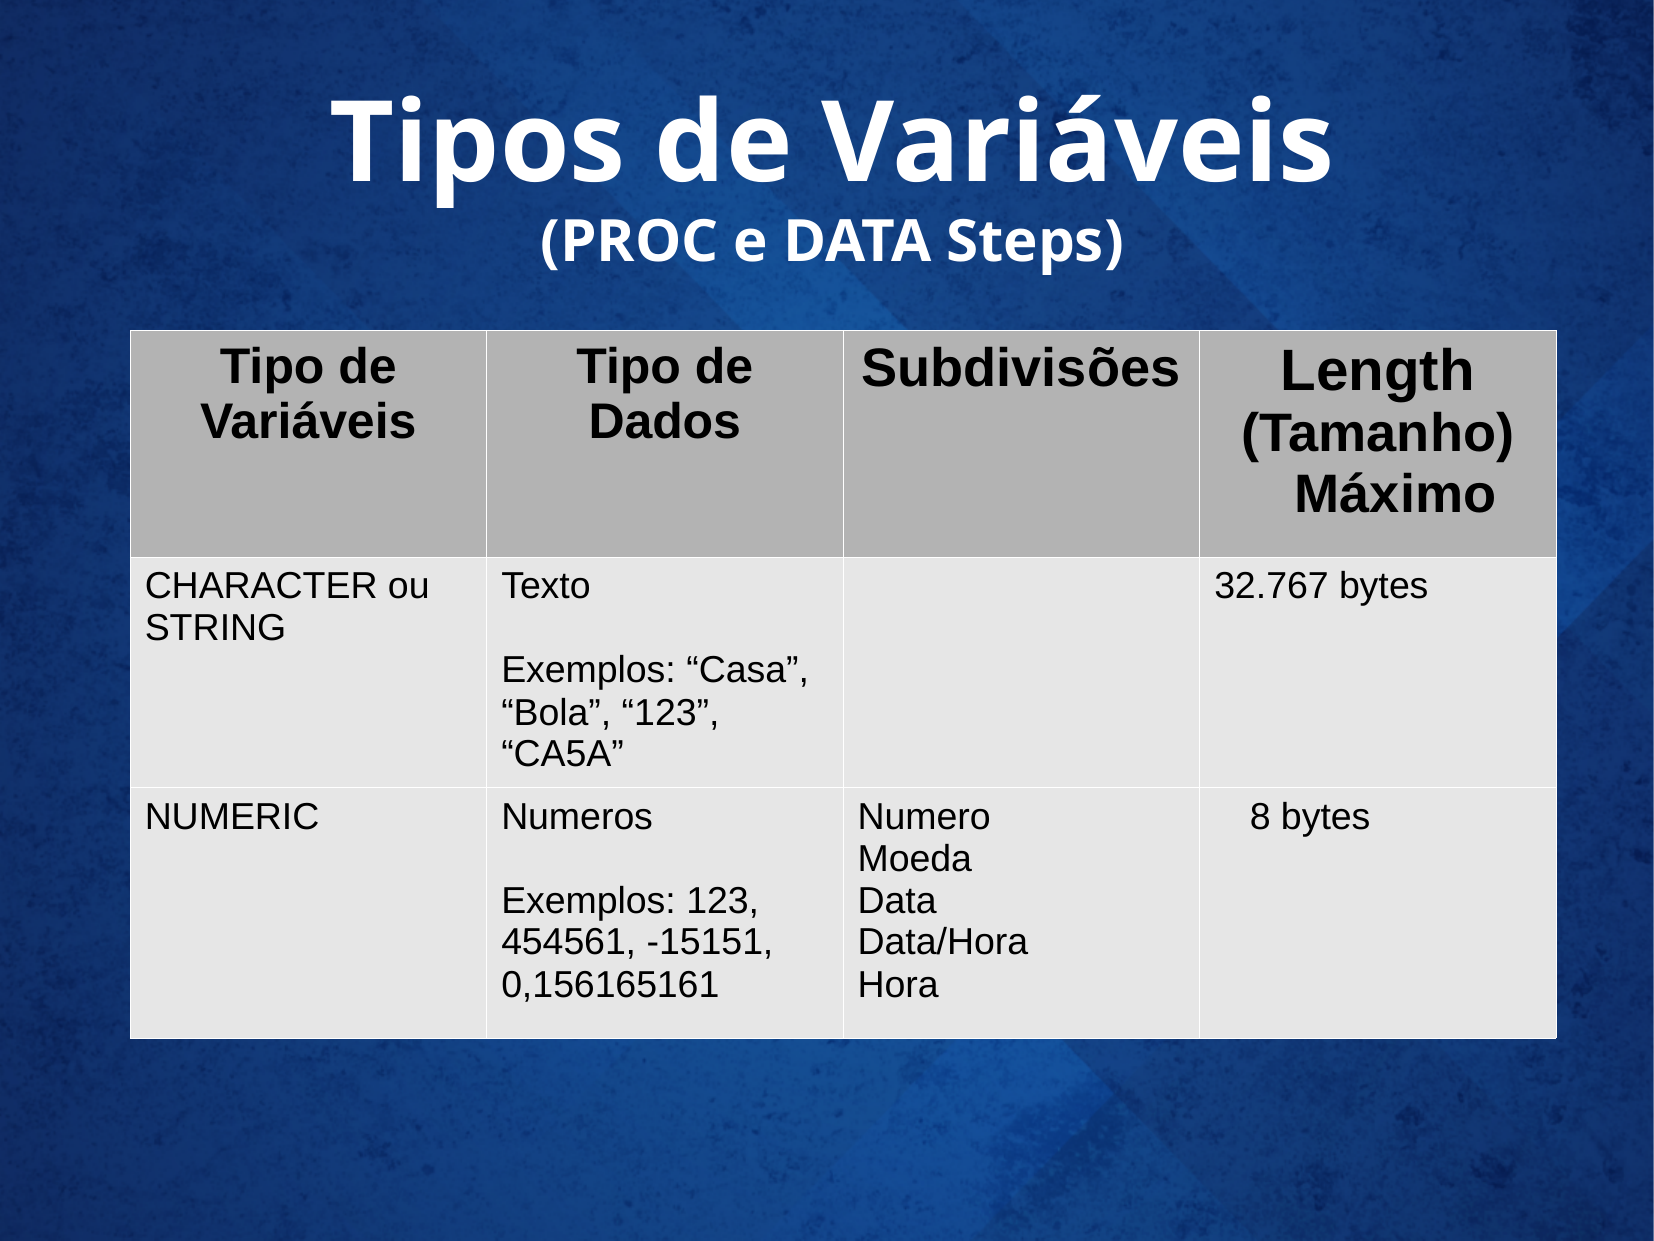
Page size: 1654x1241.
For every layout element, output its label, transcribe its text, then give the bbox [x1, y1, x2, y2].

table_cell 32.767 bytes [1200, 558, 1556, 787]
table_cell Numeros Exemplos: 123, 454561, -15151, 0,156165161 [487, 788, 843, 1038]
table_cell Numero Moeda Data Data/Hora Hora [844, 788, 1199, 1038]
picture [0, 0, 1654, 1241]
text_box Tipos de Variáveis (PROC e DATA Steps) [129, 47, 1535, 295]
table_cell 8 bytes [1200, 788, 1556, 1038]
table_cell Texto Exemplos: “Casa”, “Bola”, “123”, “CA5A” [487, 558, 843, 787]
table_cell [844, 558, 1199, 787]
table_header Tipo de Variáveis [131, 331, 486, 557]
table_header Length (Tamanho) Máximo [1200, 331, 1556, 557]
table_cell NUMERIC [131, 788, 486, 1038]
table_header Subdivisões [844, 331, 1199, 557]
table_cell CHARACTER ou STRING [131, 558, 486, 787]
table_header Tipo de Dados [487, 331, 843, 557]
